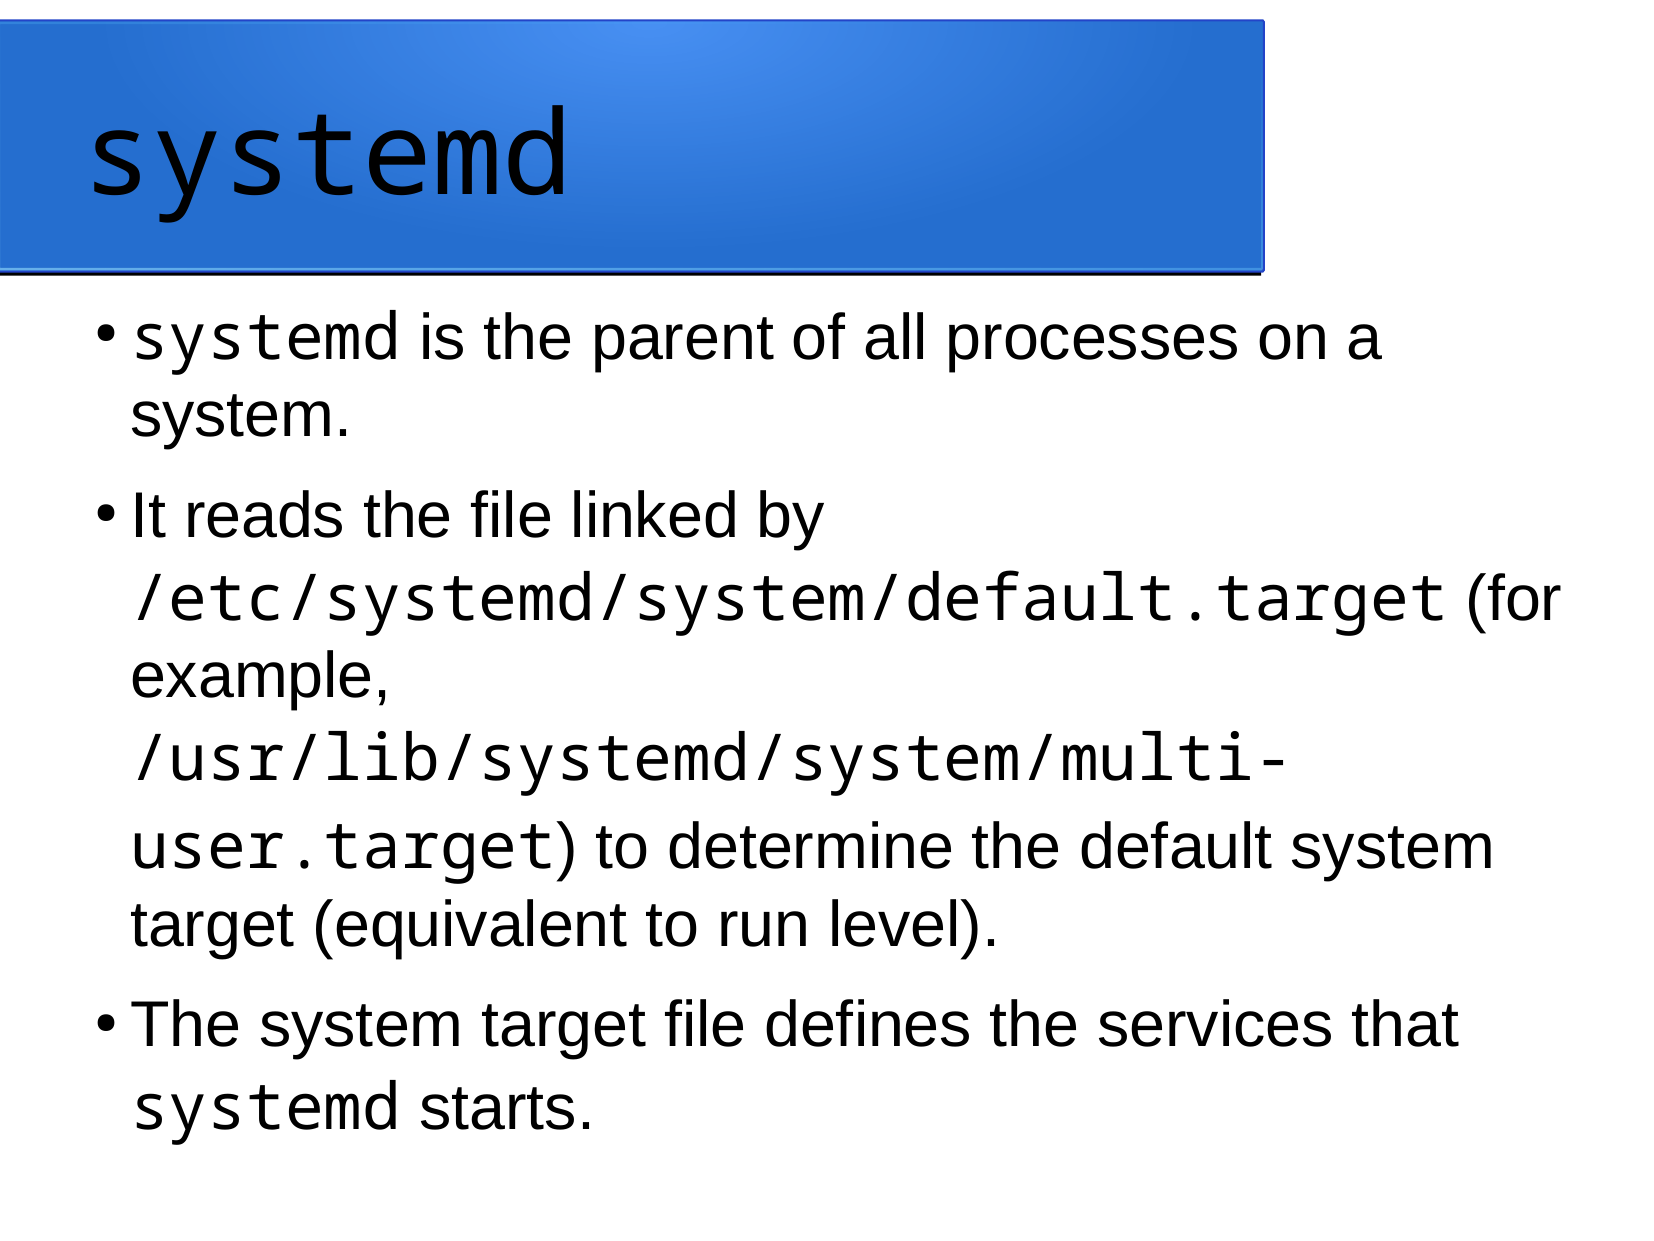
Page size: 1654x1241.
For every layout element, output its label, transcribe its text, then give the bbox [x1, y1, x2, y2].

title systemd [82, 47, 1235, 252]
list systemd is the parent of all processes on a system. It reads the file linked by /etc/systemd/system/default.target (for example, /usr/lib/systemd/system/multi-user.target) to determine the default system target (equivalent to run level). The system target file defines the services that systemd starts. [82, 290, 1571, 1156]
